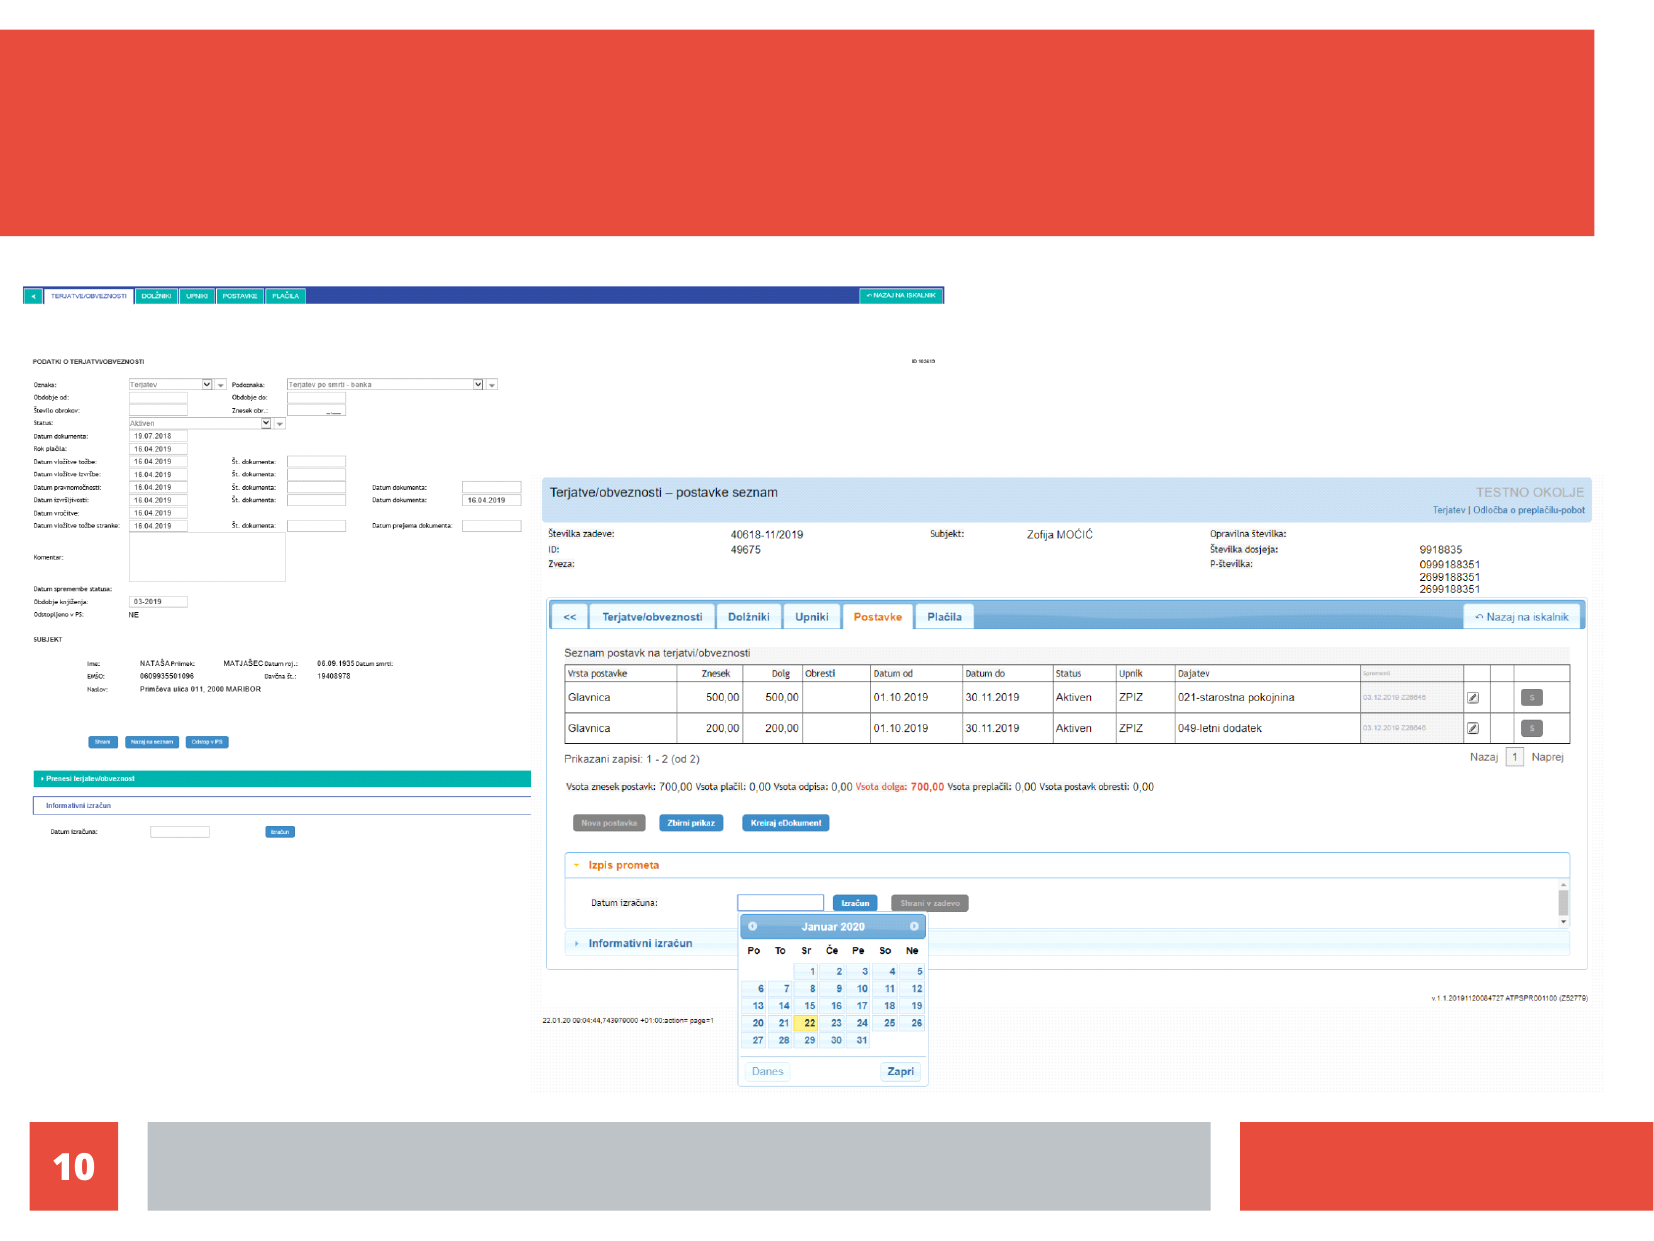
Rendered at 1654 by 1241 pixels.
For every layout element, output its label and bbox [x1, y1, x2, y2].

picture [17, 282, 1604, 1093]
